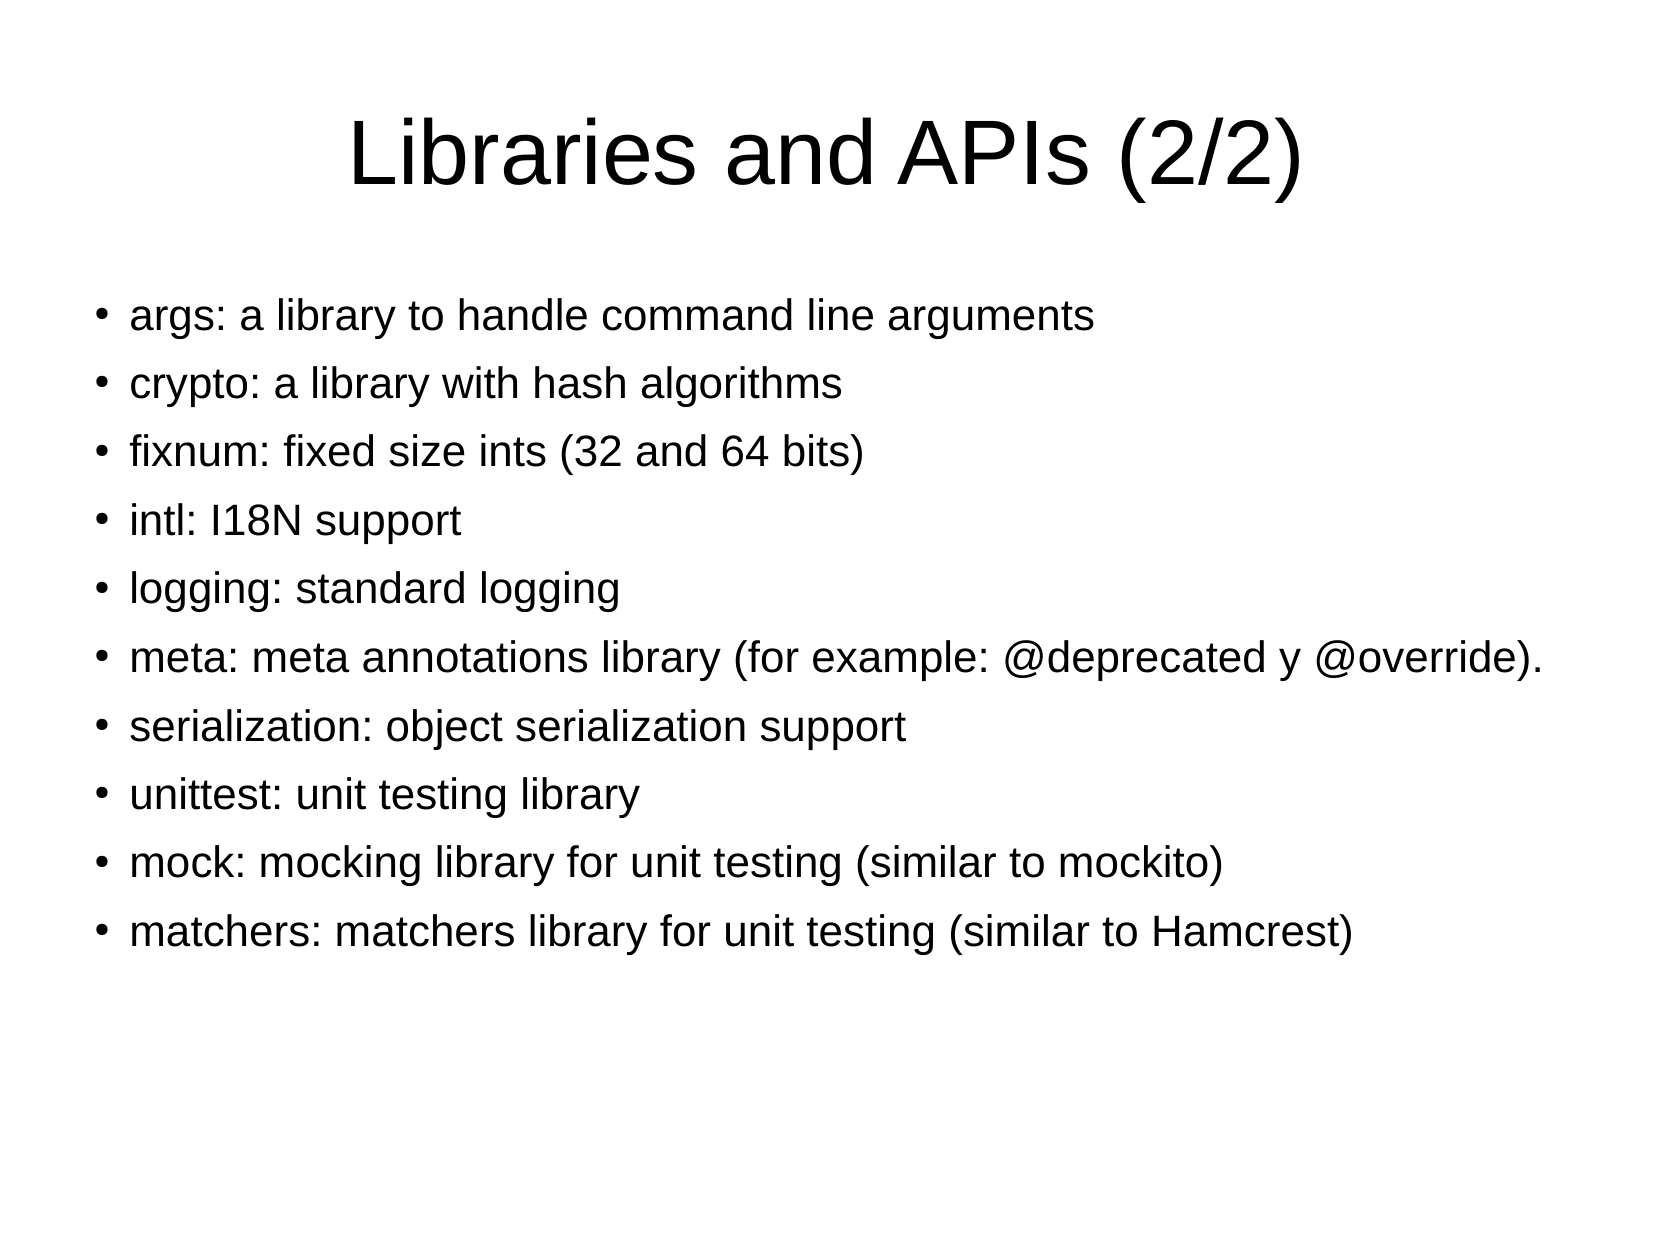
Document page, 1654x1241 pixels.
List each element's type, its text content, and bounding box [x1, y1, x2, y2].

title Libraries and APIs (2/2) [82, 49, 1571, 257]
list args: a library to handle command line arguments crypto: a library with hash algorithms fixnum: fixed size ints (32 and 64 bits) intl: I18N support logging: standard logging meta: meta annotations library (for example: @deprecated y @override). serialization: object serialization support unittest: unit testing library mock: mocking library for unit testing (similar to mockito) matchers: matchers library for unit testing (similar to Hamcrest) [82, 290, 1571, 1010]
